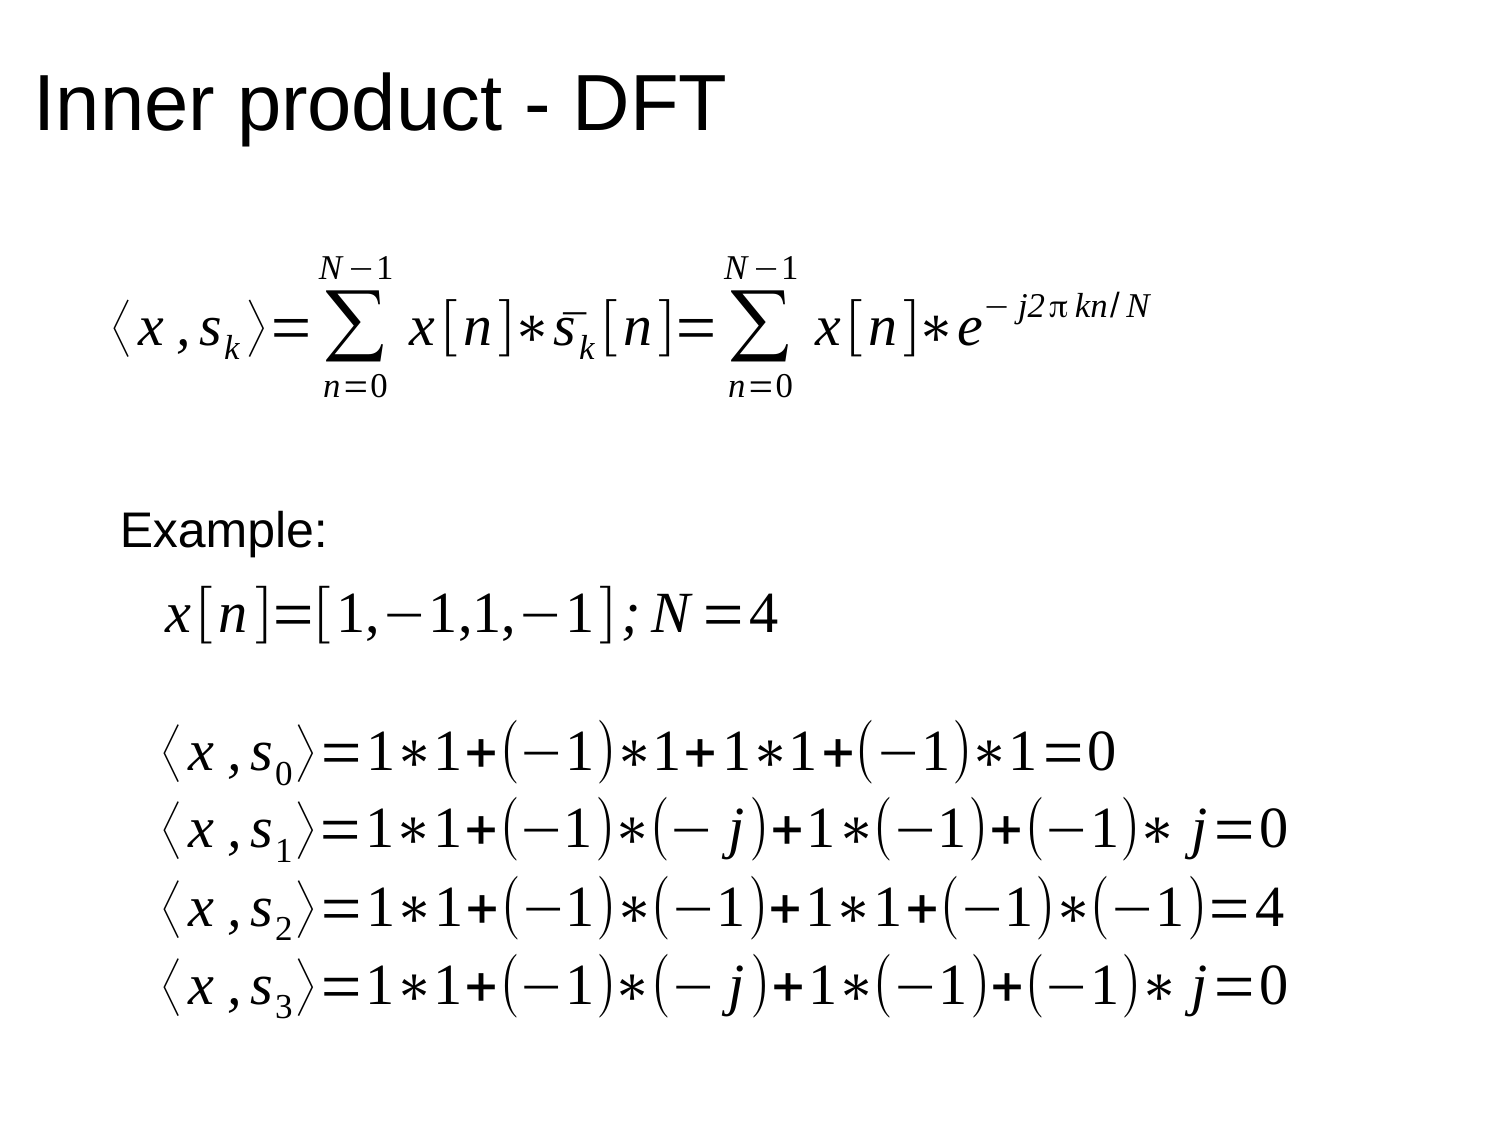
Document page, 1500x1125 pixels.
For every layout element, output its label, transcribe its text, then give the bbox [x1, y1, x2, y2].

title Inner product - DFT [33, 9, 1384, 197]
chart [154, 580, 1296, 1026]
chart [105, 248, 1161, 405]
text_box Example: [105, 495, 391, 566]
